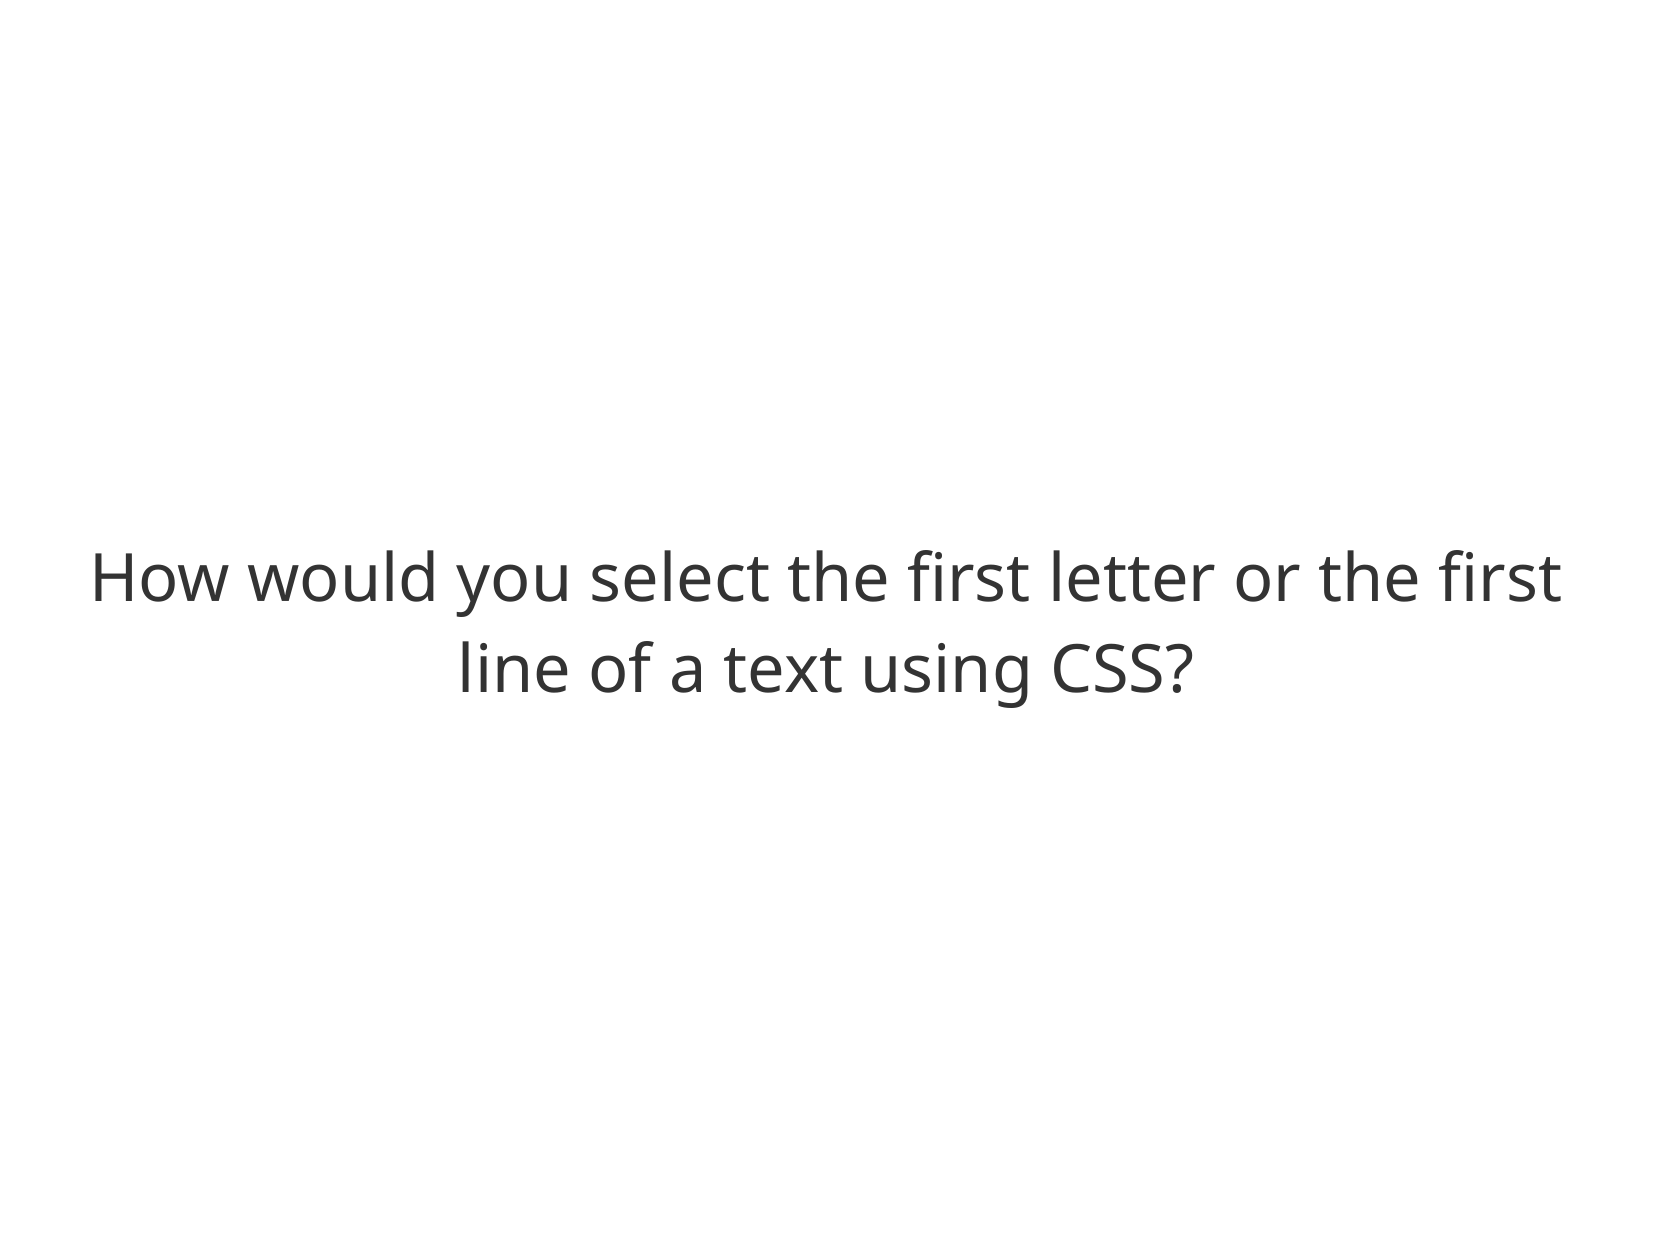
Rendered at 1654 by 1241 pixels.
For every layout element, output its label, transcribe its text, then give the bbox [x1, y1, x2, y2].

subtitle How would you select the first letter or the first line of a text using CSS? [82, 49, 1571, 1193]
